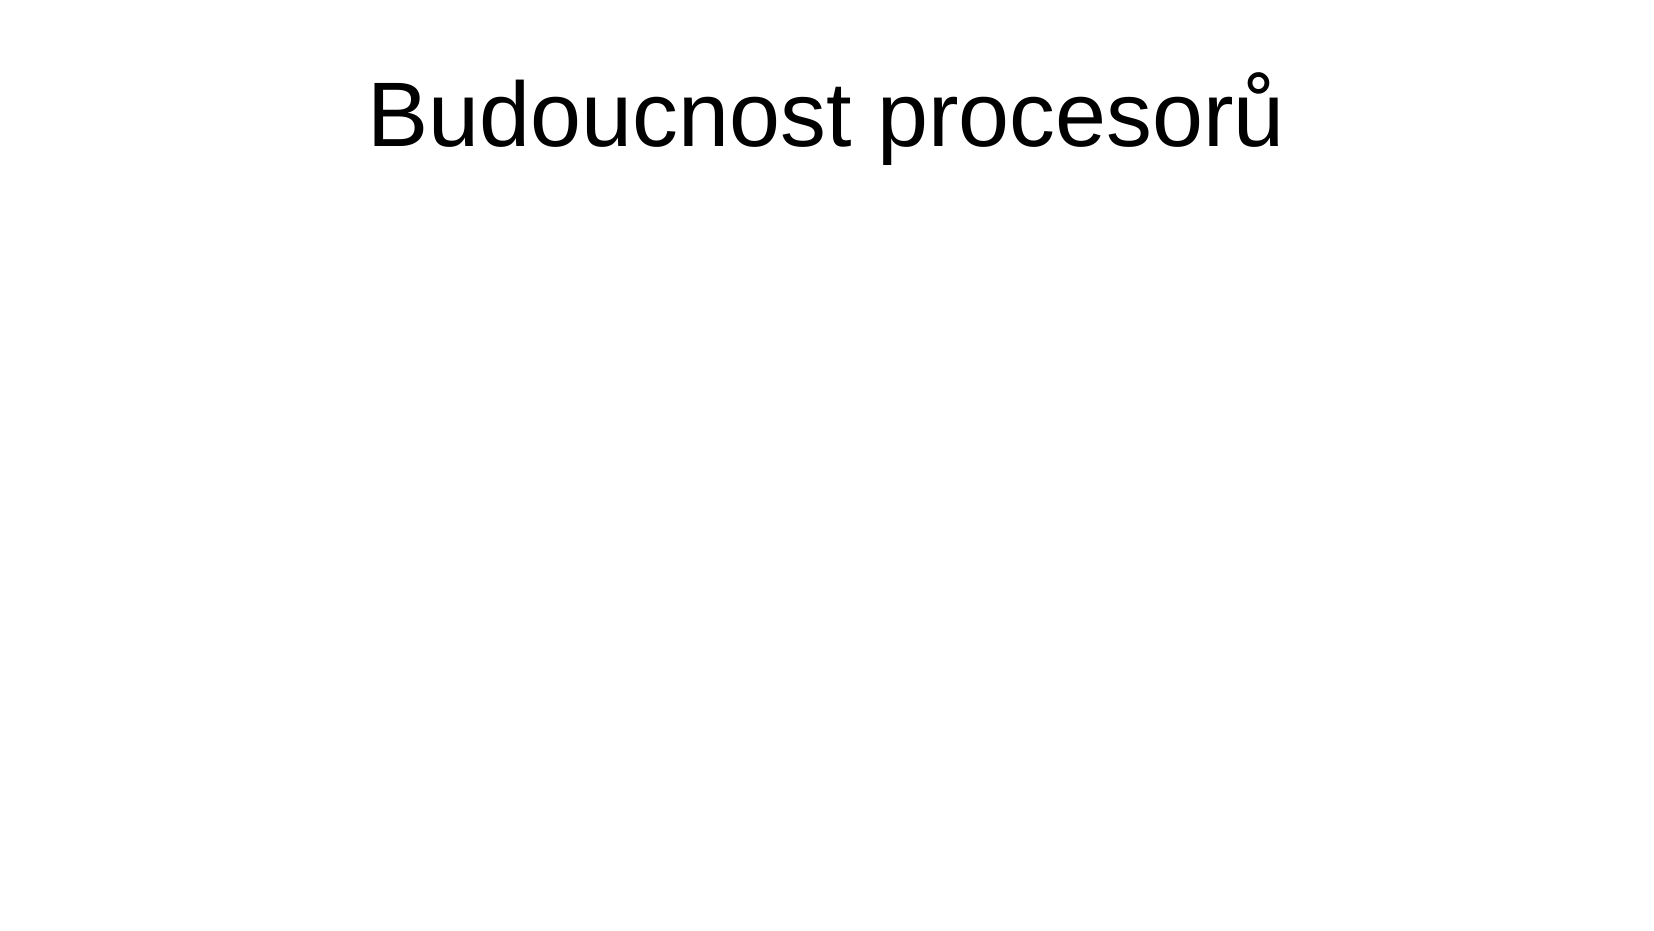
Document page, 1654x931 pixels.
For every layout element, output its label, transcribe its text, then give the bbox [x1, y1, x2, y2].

title Budoucnost procesorů [82, 37, 1571, 193]
